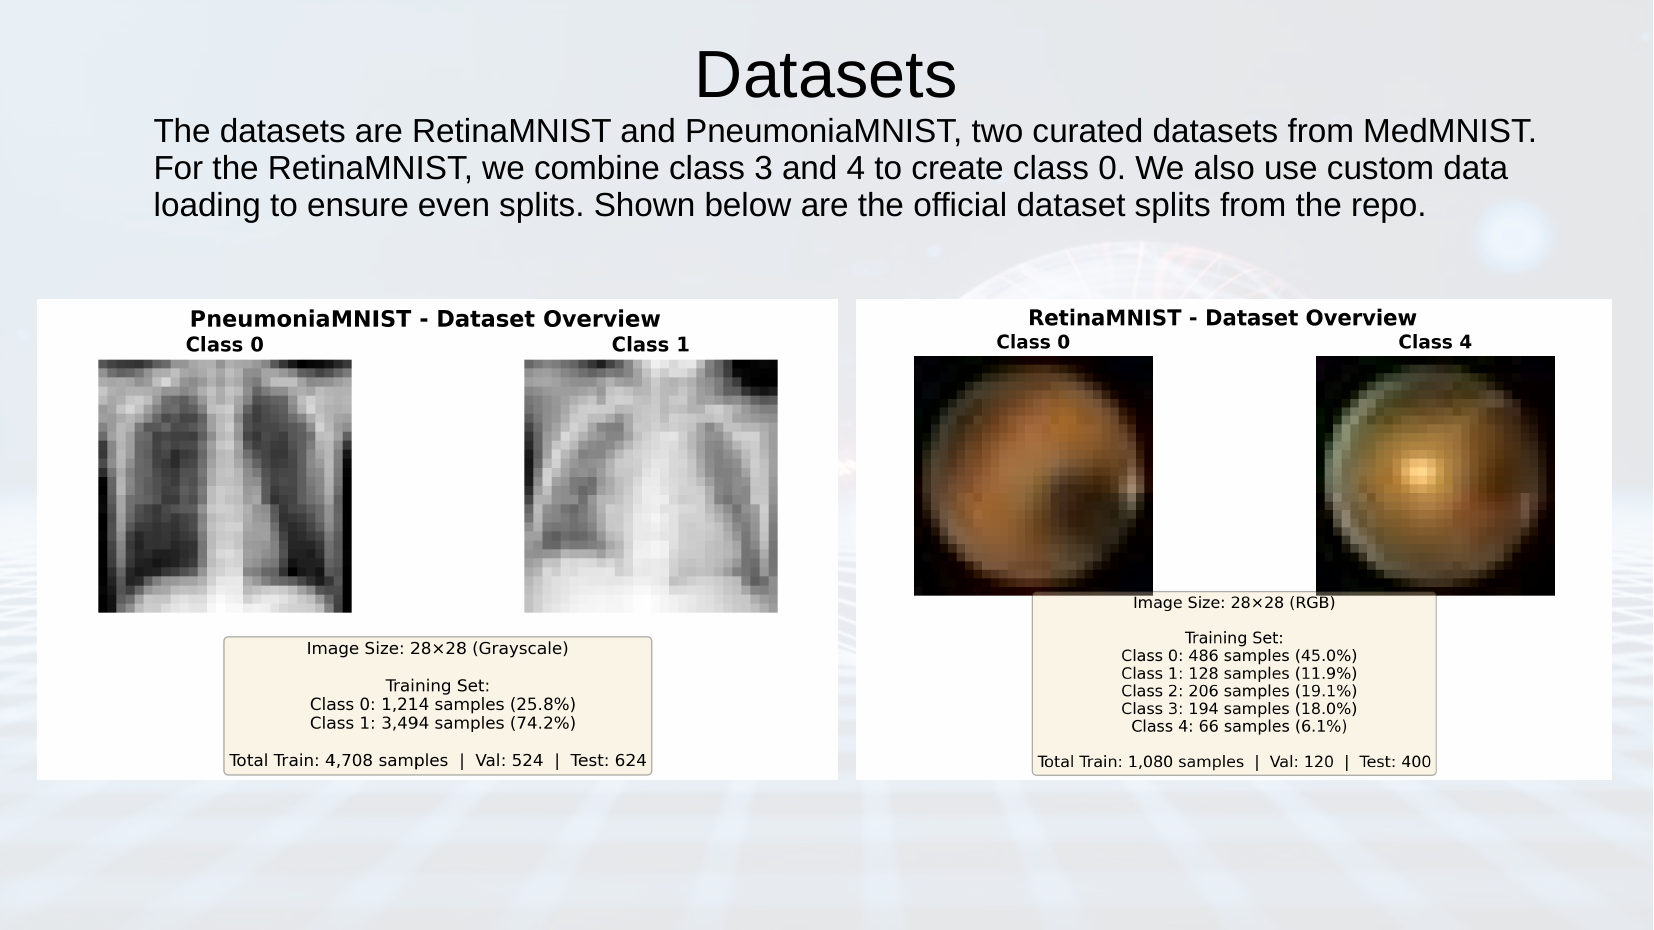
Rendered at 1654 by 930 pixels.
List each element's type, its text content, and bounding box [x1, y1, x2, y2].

picture [856, 299, 1612, 781]
picture [37, 299, 838, 781]
list The datasets are RetinaMNIST and PneumoniaMNIST, two curated datasets from MedMNIST. For the RetinaMNIST, we combine class 3 and 4 to create class 0. We also use custom data loading to ensure even splits. Shown below are the official dataset splits from the repo. [82, 112, 1571, 652]
title Datasets [82, 37, 1571, 112]
